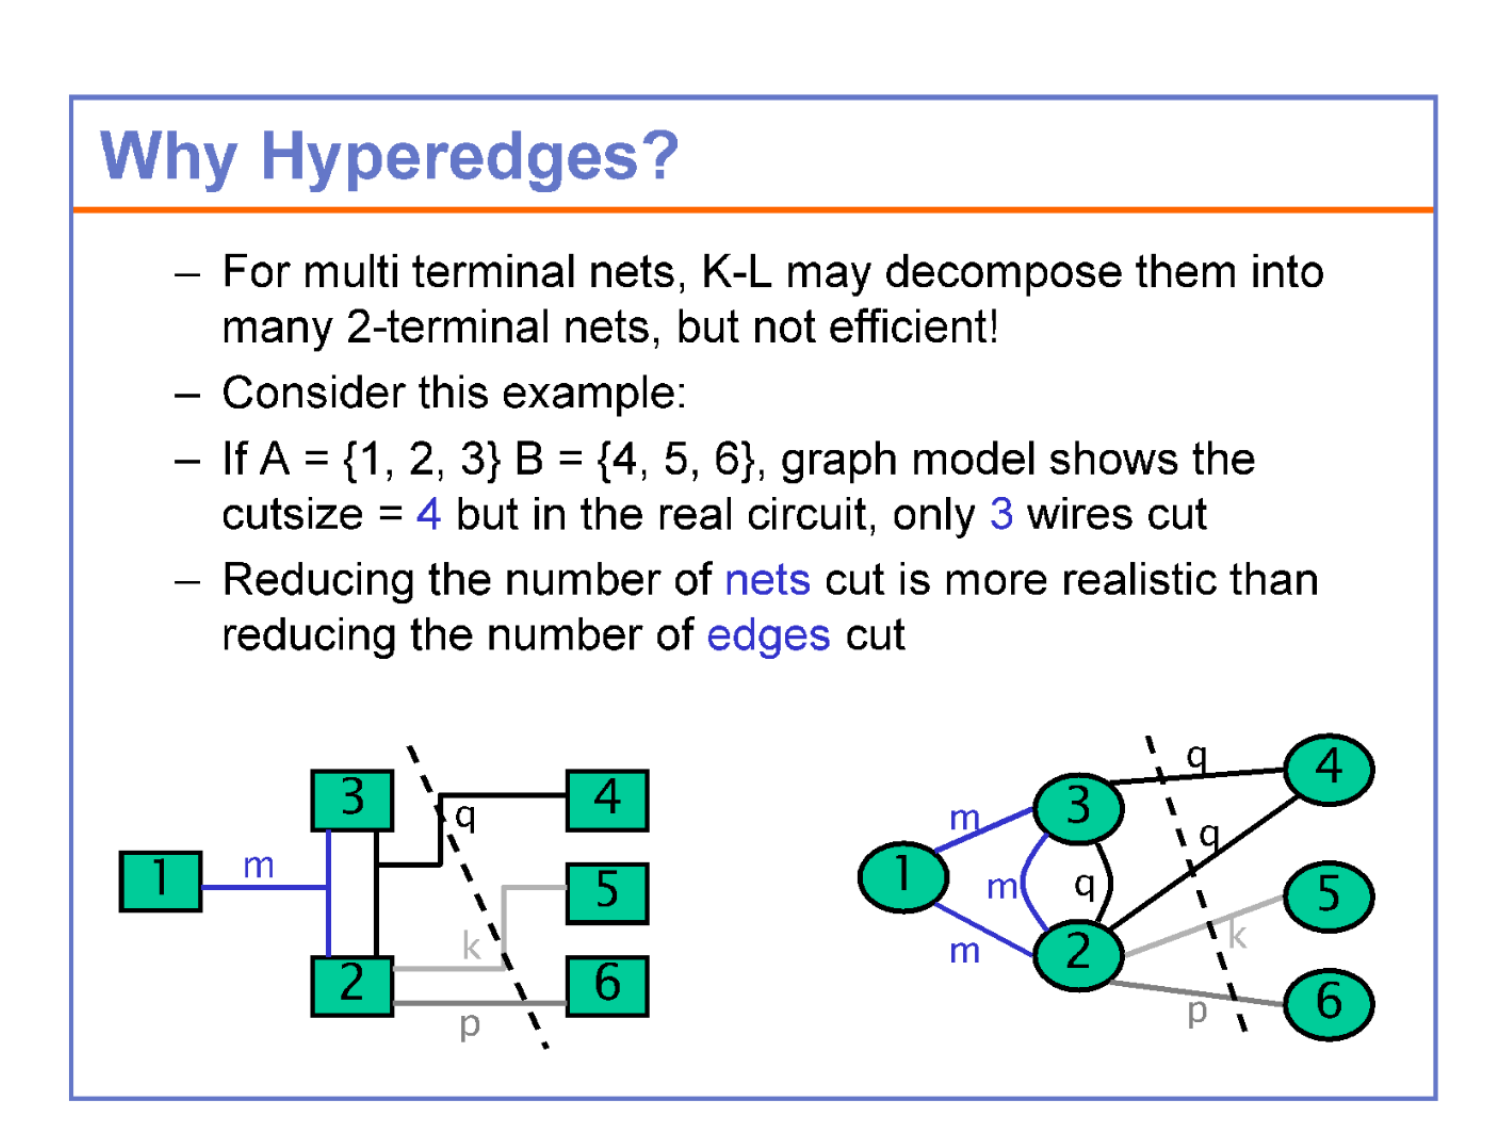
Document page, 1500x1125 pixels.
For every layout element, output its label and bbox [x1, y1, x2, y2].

picture [35, 58, 1465, 1116]
